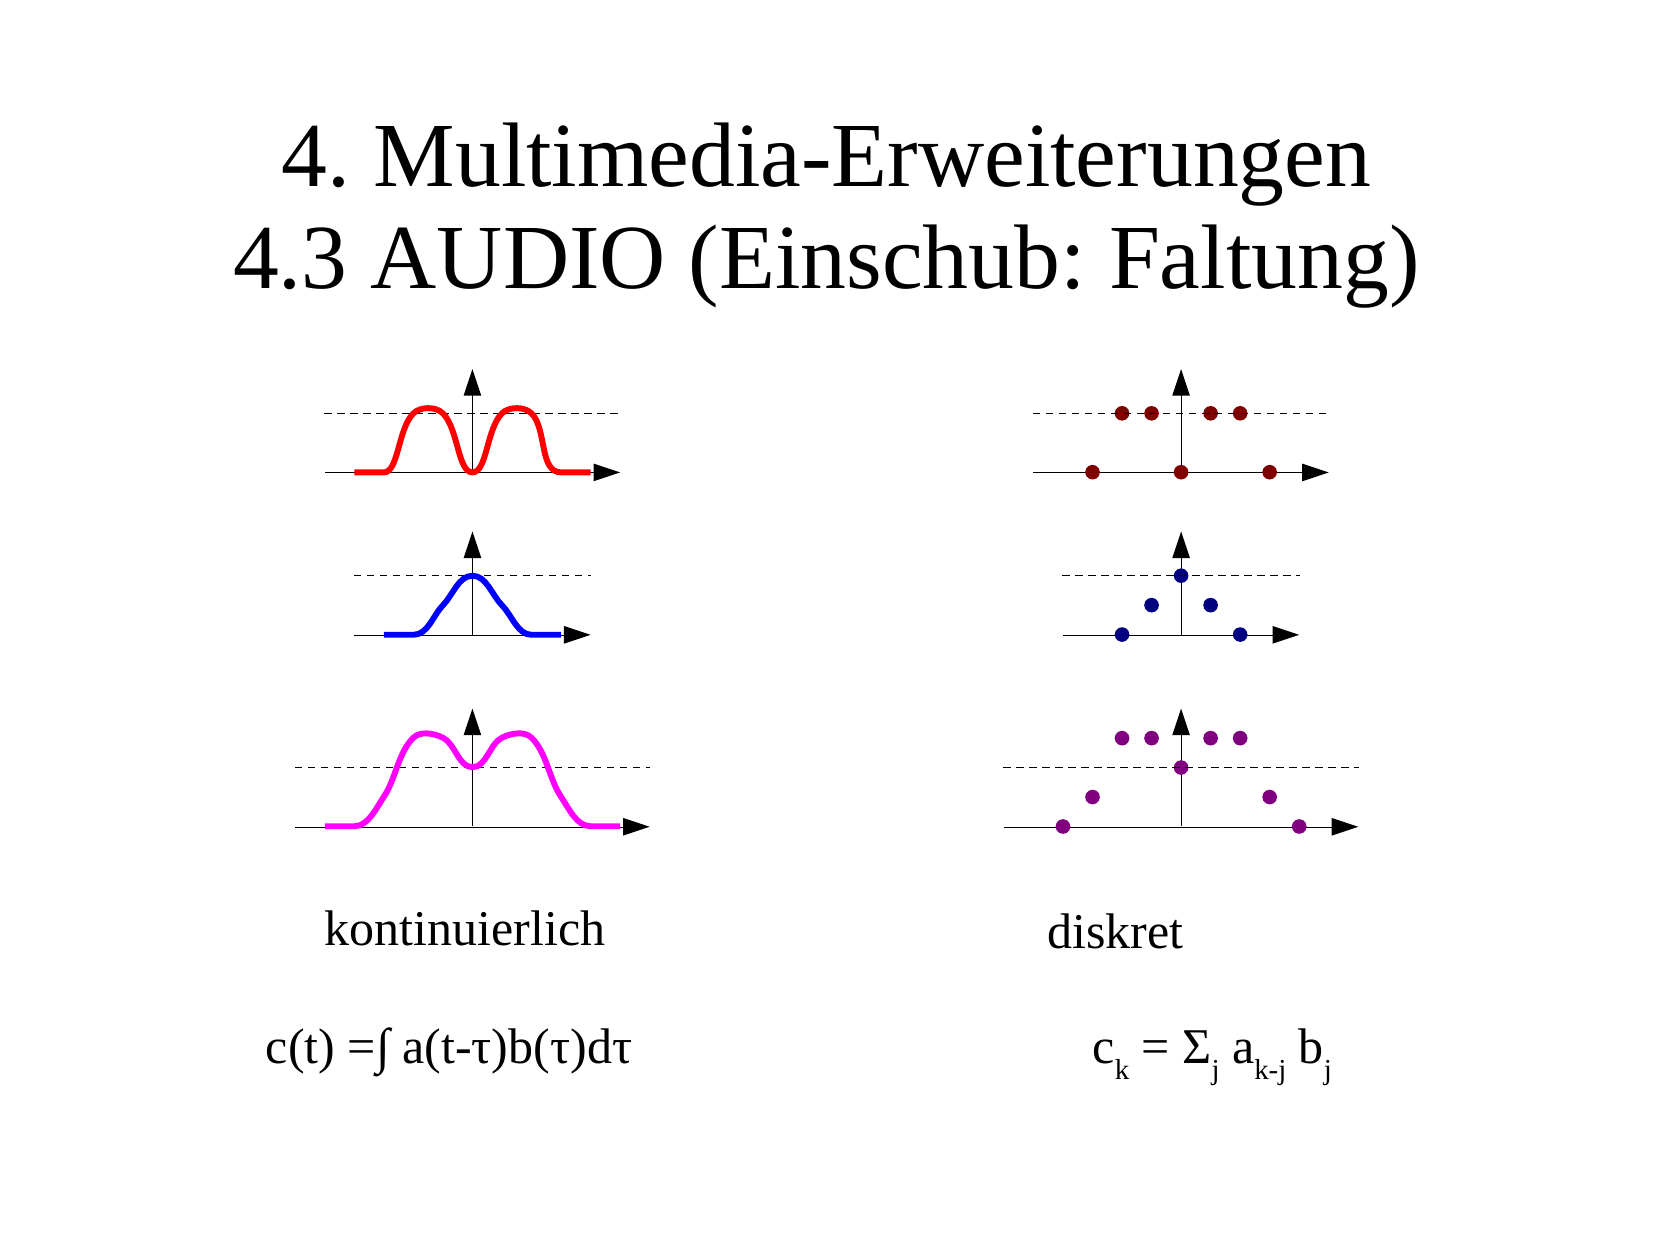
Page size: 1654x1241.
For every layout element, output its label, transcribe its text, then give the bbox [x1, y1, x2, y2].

text_box c(t) =∫ a(t-τ)b(τ)dτ [265, 1018, 680, 1075]
title 4. Multimedia-Erweiterungen 4.3 AUDIO (Einschub: Faltung) [121, 102, 1534, 311]
text_box ck = Σj ak-j bj [1092, 1018, 1333, 1086]
text_box [1203, 597, 1219, 613]
text_box [1114, 627, 1130, 642]
text_box diskret [1047, 904, 1184, 960]
text_box [1203, 730, 1219, 746]
text_box kontinuierlich [324, 900, 607, 956]
text_box [1173, 760, 1189, 775]
text_box [1144, 405, 1159, 421]
text_box [1114, 405, 1130, 421]
text_box [1291, 819, 1307, 834]
text_box [1114, 730, 1130, 746]
text_box [1144, 597, 1159, 613]
text_box [1203, 405, 1218, 421]
text_box [1144, 730, 1159, 746]
text_box [1085, 789, 1100, 805]
text_box [1085, 464, 1100, 480]
text_box [1055, 819, 1071, 834]
text_box [1232, 405, 1248, 421]
text_box [1232, 730, 1248, 746]
text_box [1232, 627, 1248, 642]
text_box [1262, 789, 1278, 805]
text_box [1173, 568, 1189, 584]
text_box [1173, 464, 1189, 480]
text_box [1262, 464, 1278, 480]
